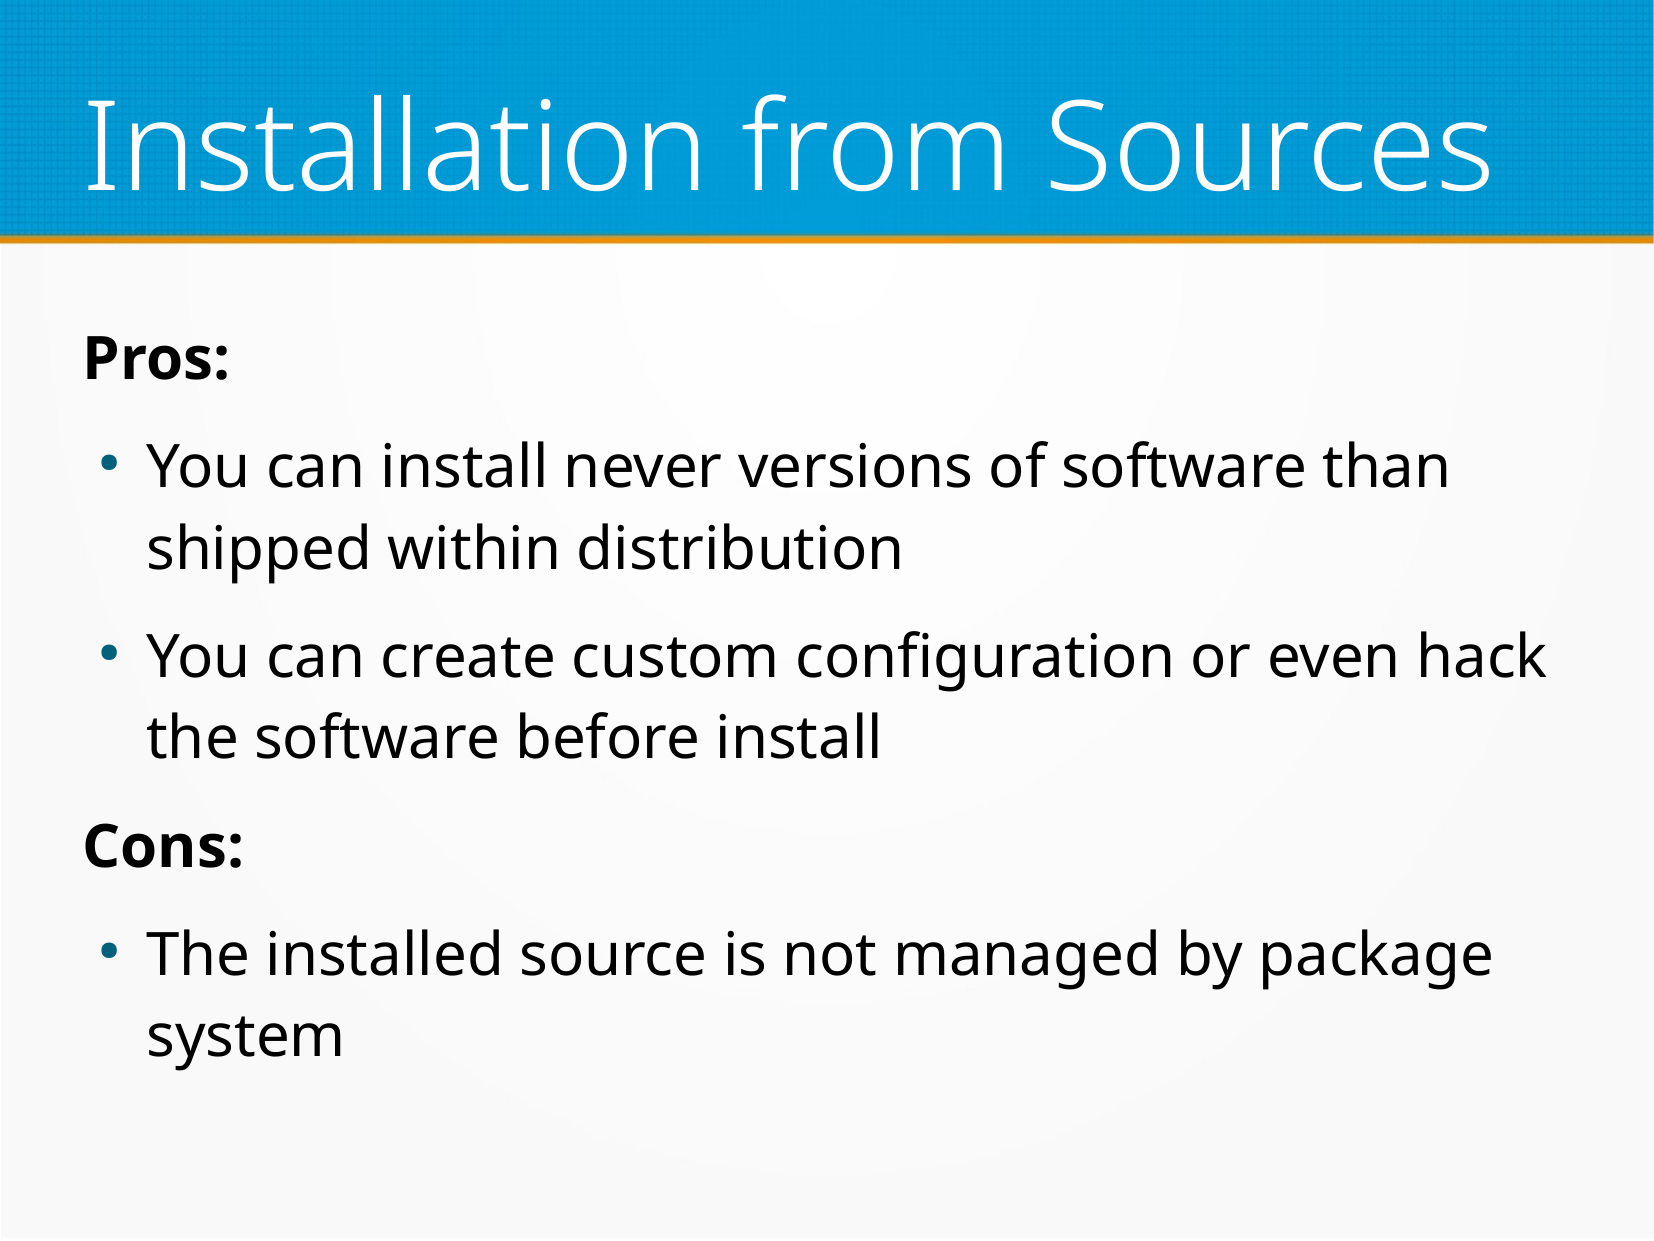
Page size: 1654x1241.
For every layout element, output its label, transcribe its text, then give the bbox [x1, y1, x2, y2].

list Pros: You can install never versions of software than shipped within distribution You can create custom configuration or even hack the software before install Cons: The installed source is not managed by package system [82, 315, 1563, 1081]
title Installation from Sources [82, 19, 1571, 227]
picture [0, 233, 1654, 1241]
